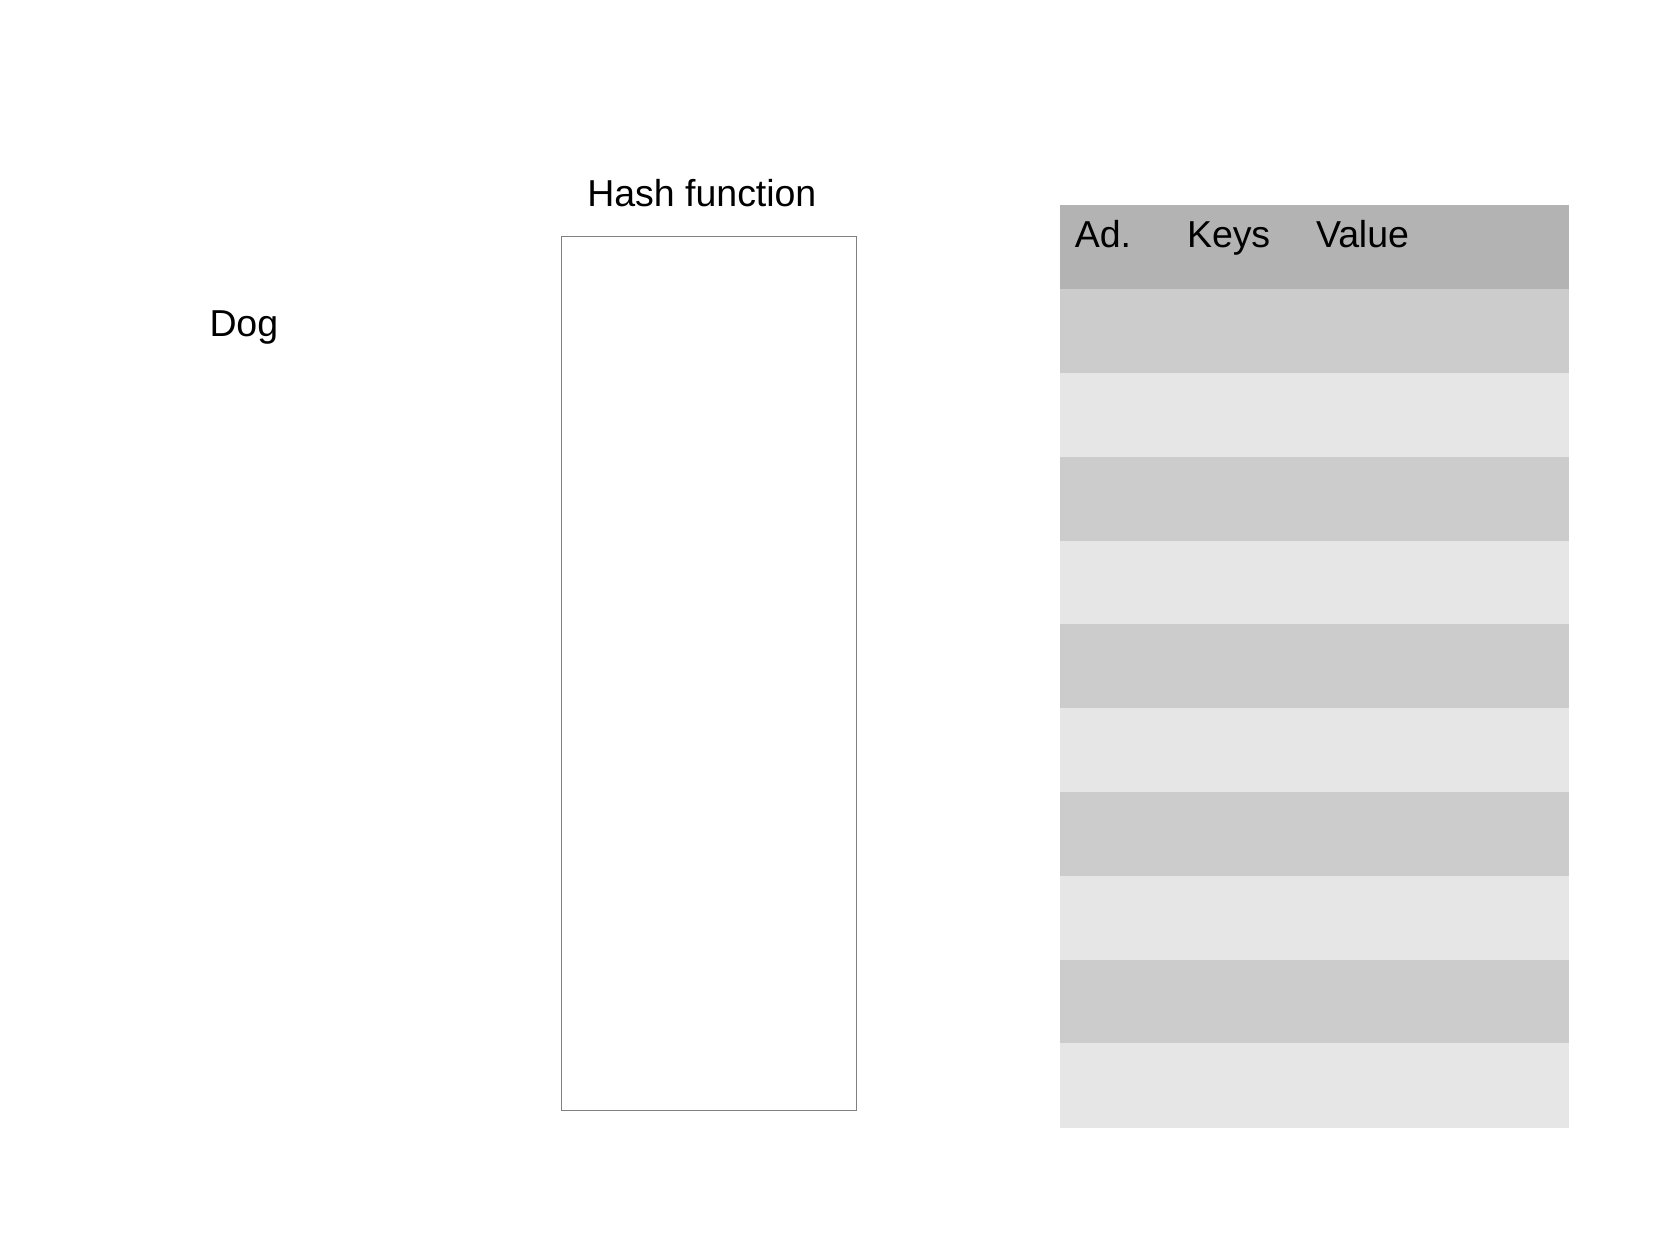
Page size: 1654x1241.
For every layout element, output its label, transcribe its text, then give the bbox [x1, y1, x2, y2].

table_cell [1301, 457, 1569, 541]
table_cell [1060, 373, 1172, 457]
text_box Hash function [572, 165, 845, 223]
table_cell [1172, 960, 1301, 1043]
table_cell [1172, 876, 1301, 960]
table_header Value [1301, 205, 1569, 289]
table_cell [1172, 792, 1301, 876]
table_cell [1301, 289, 1569, 373]
table_cell [1172, 457, 1301, 541]
table_header Keys [1172, 205, 1301, 289]
table_cell [1301, 373, 1569, 457]
table_cell [1060, 792, 1172, 876]
table_cell [1301, 541, 1569, 624]
table_cell [1301, 708, 1569, 792]
text_box [561, 236, 857, 1111]
table_cell [1060, 1043, 1172, 1128]
table_cell [1301, 1043, 1569, 1128]
table_cell [1301, 624, 1569, 708]
table_cell [1060, 289, 1172, 373]
table_cell [1060, 457, 1172, 541]
table_cell [1060, 876, 1172, 960]
table_cell [1172, 624, 1301, 708]
table_cell [1172, 289, 1301, 373]
table_cell [1172, 708, 1301, 792]
table_cell [1060, 960, 1172, 1043]
table_header Ad. [1060, 205, 1172, 289]
table_cell [1060, 708, 1172, 792]
table_cell [1301, 960, 1569, 1043]
table_cell [1301, 876, 1569, 960]
table_cell [1172, 541, 1301, 624]
table_cell [1172, 1043, 1301, 1128]
text_box Dog [194, 295, 325, 395]
table_cell [1172, 373, 1301, 457]
table_cell [1060, 624, 1172, 708]
table_cell [1060, 541, 1172, 624]
table_cell [1301, 792, 1569, 876]
